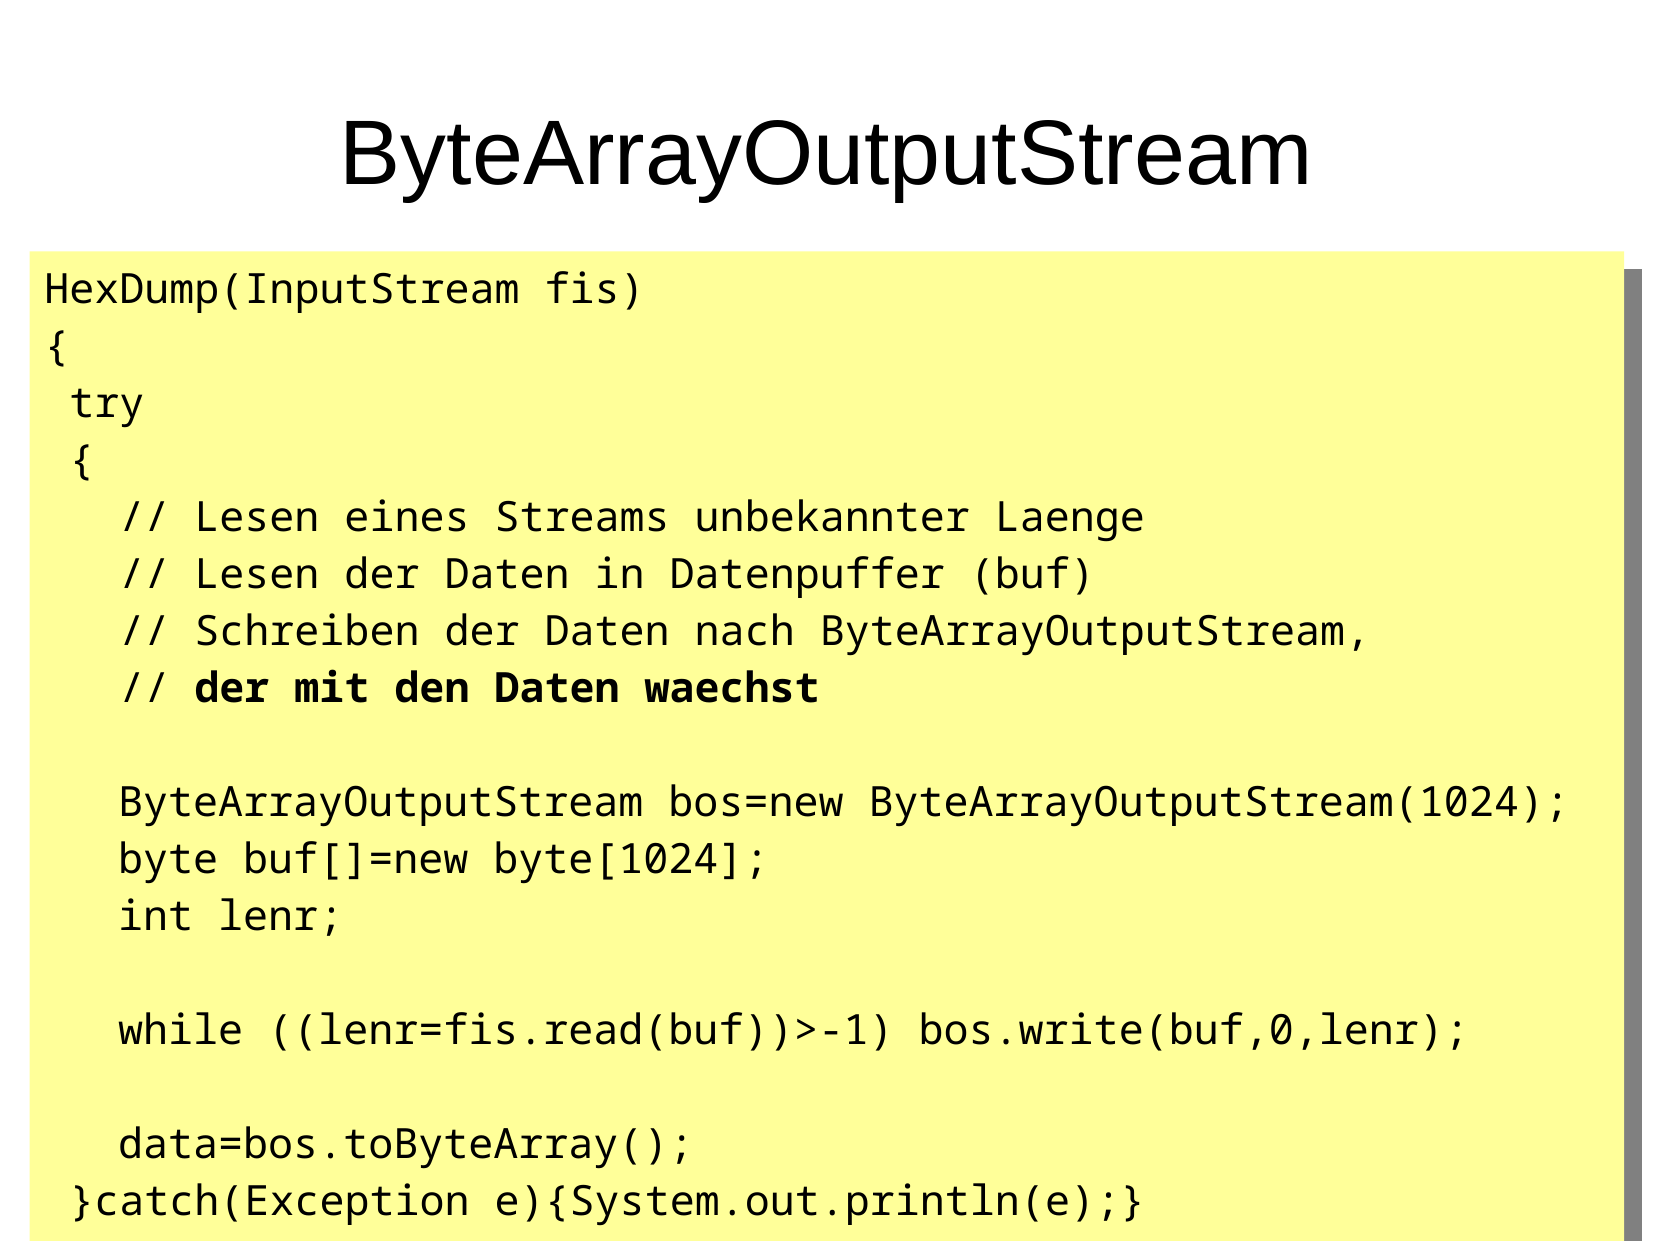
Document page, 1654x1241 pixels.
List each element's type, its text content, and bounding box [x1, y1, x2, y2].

title ByteArrayOutputStream [82, 49, 1571, 251]
text_box HexDump(InputStream fis) { try { // Lesen eines Streams unbekannter Laenge // Lesen der Daten in Datenpuffer (buf) // Schreiben der Daten nach ByteArrayOutputStream, // der mit den Daten waechst ByteArrayOutputStream bos=new ByteArrayOutputStream(1024); byte buf[]=new byte[1024]; int lenr; while ((lenr=fis.read(buf))>-1) bos.write(buf,0,lenr); data=bos.toByteArray(); }catch(Exception e){System.out.println(e);} } [29, 251, 1625, 1142]
